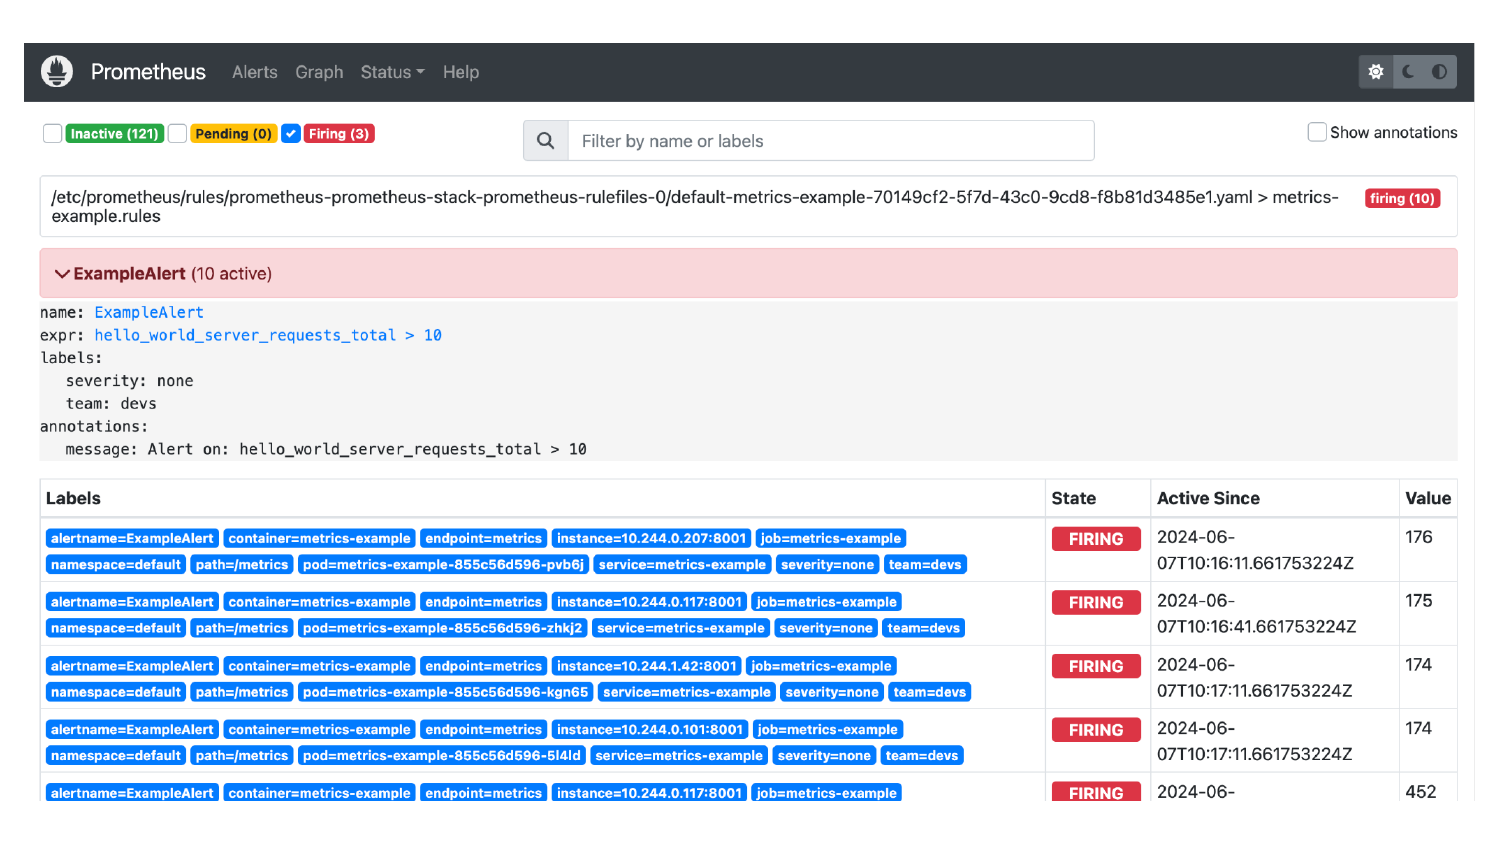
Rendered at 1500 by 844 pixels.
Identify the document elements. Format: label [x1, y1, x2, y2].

picture [24, 43, 1475, 801]
